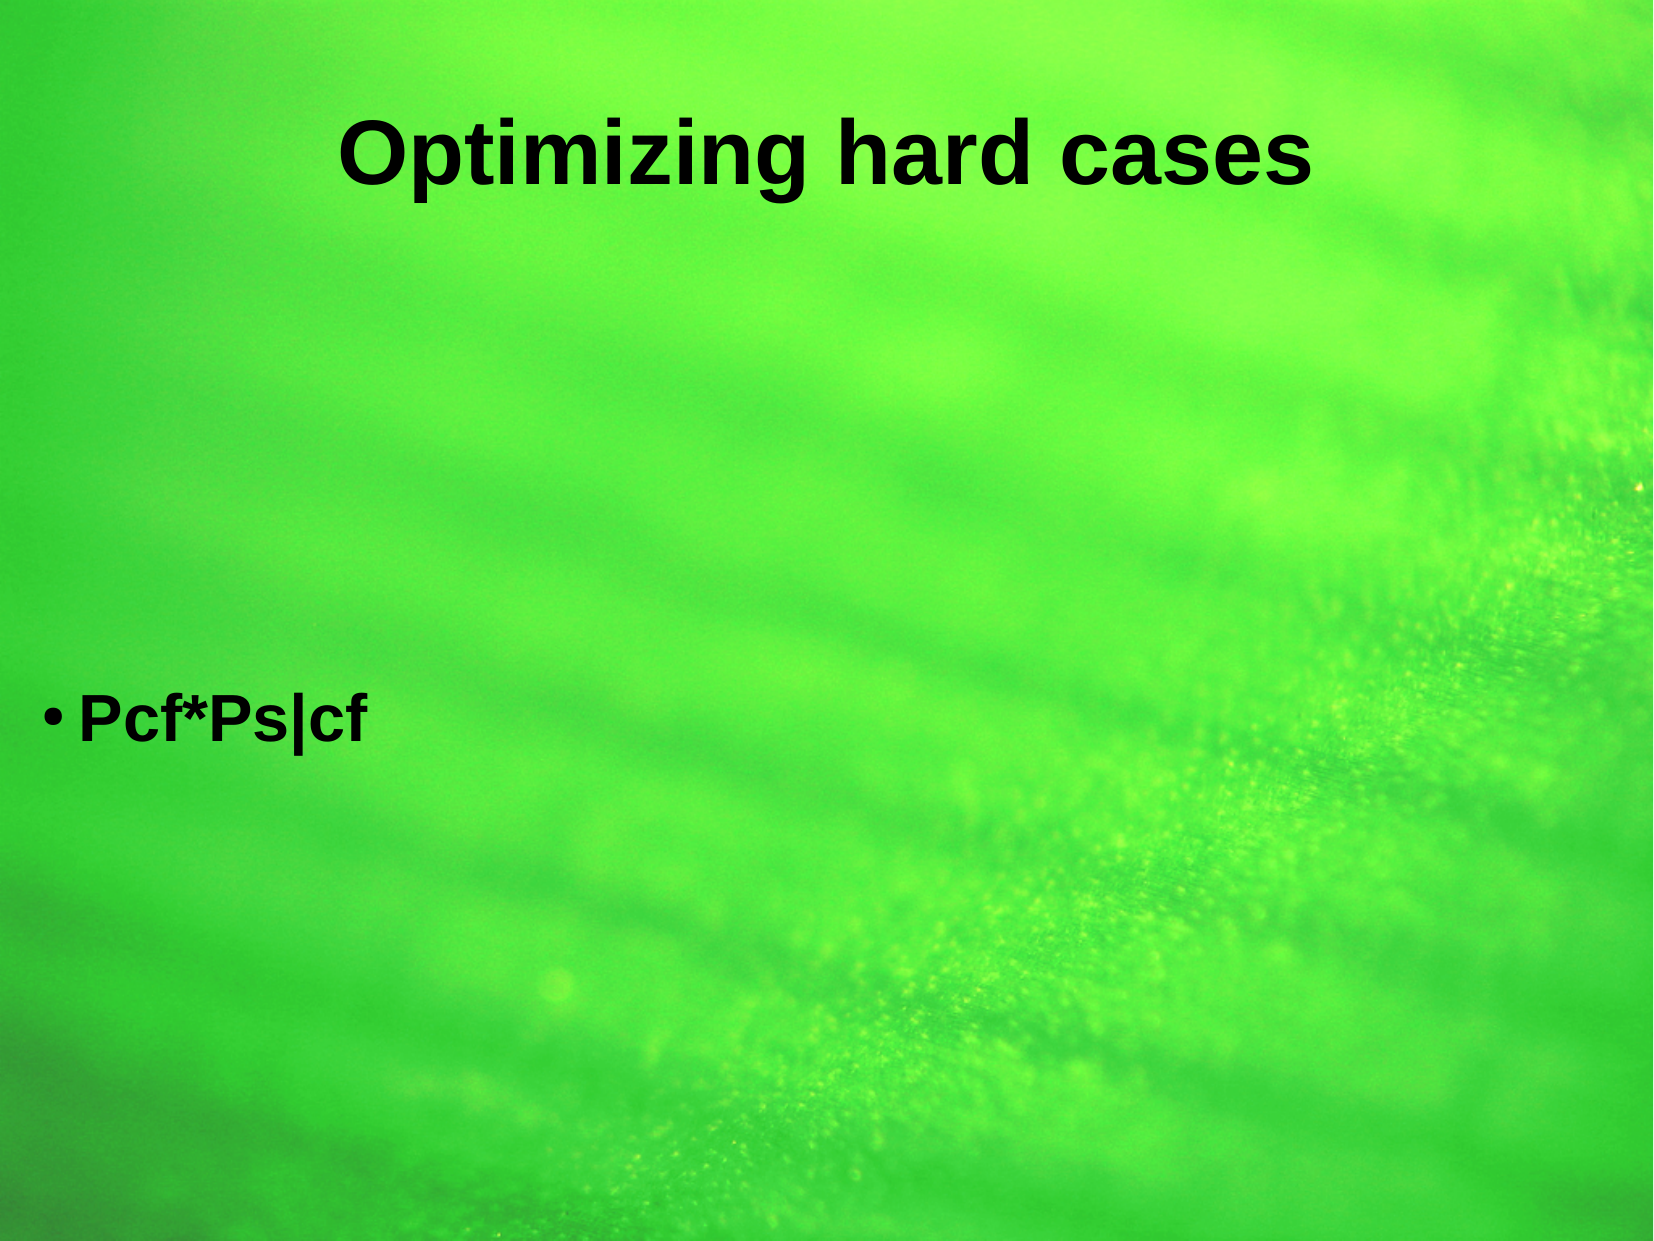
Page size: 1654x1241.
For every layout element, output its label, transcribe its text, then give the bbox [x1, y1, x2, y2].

picture [0, 0, 1654, 1241]
title Optimizing hard cases [82, 49, 1571, 257]
subtitle Pcf*Ps|cf [41, 290, 1609, 1109]
